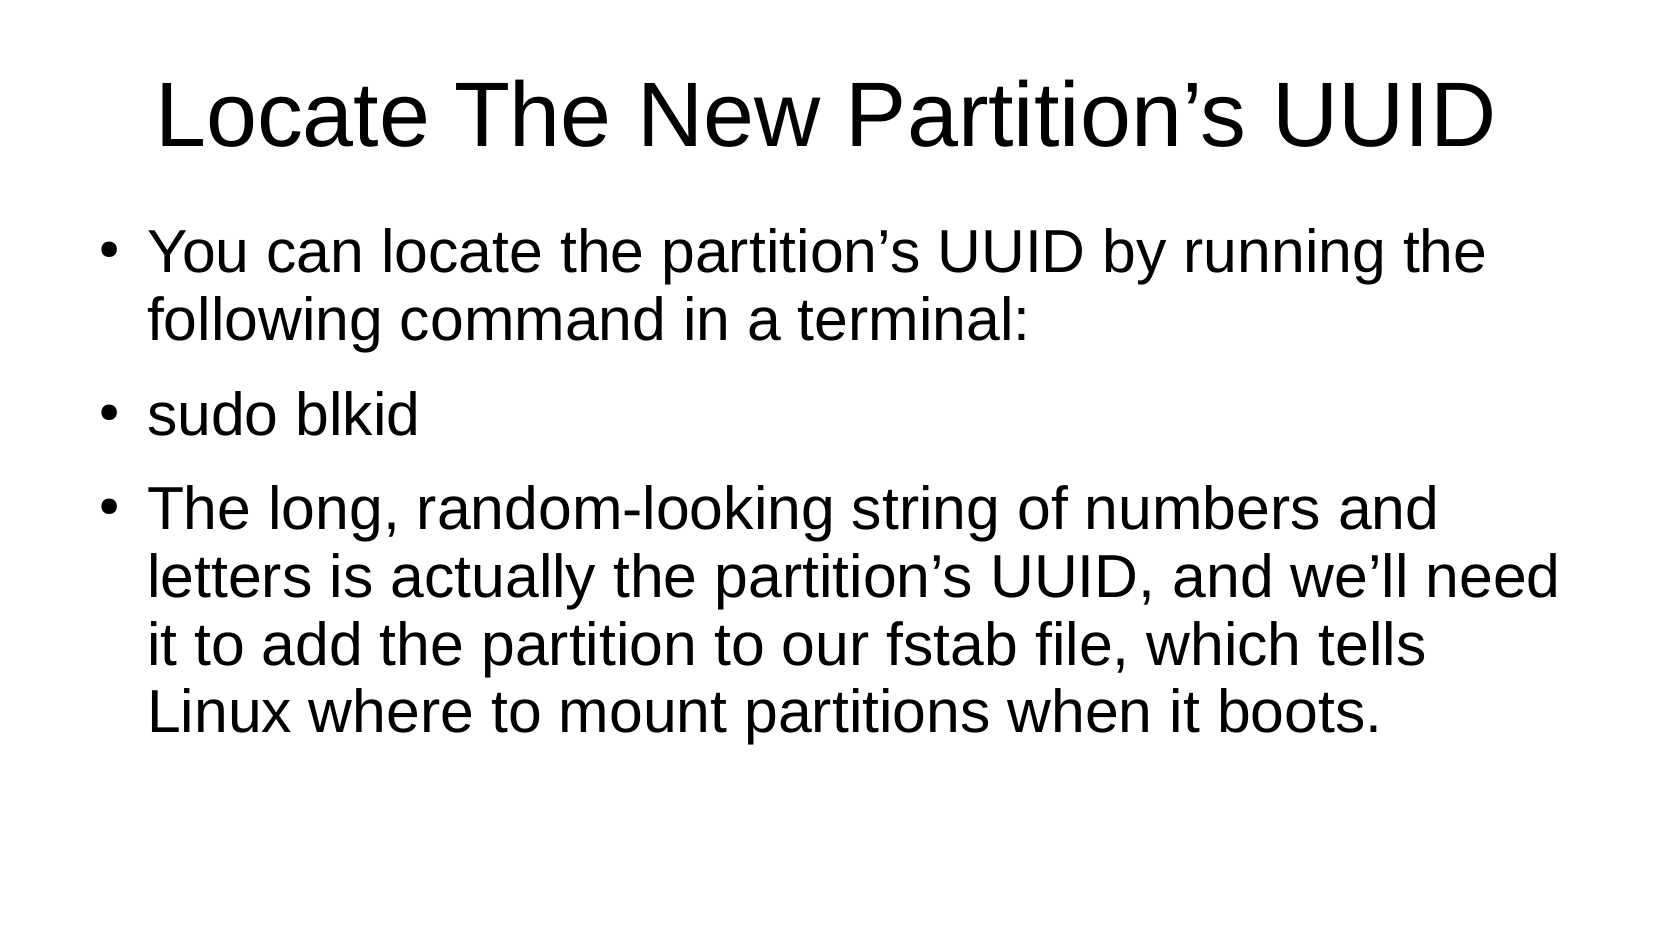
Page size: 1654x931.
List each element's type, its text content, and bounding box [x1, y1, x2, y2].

title Locate The New Partition’s UUID [82, 37, 1571, 193]
list You can locate the partition’s UUID by running the following command in a terminal: sudo blkid The long, random-looking string of numbers and letters is actually the partition’s UUID, and we’ll need it to add the partition to our fstab file, which tells Linux where to mount partitions when it boots. [82, 217, 1571, 758]
